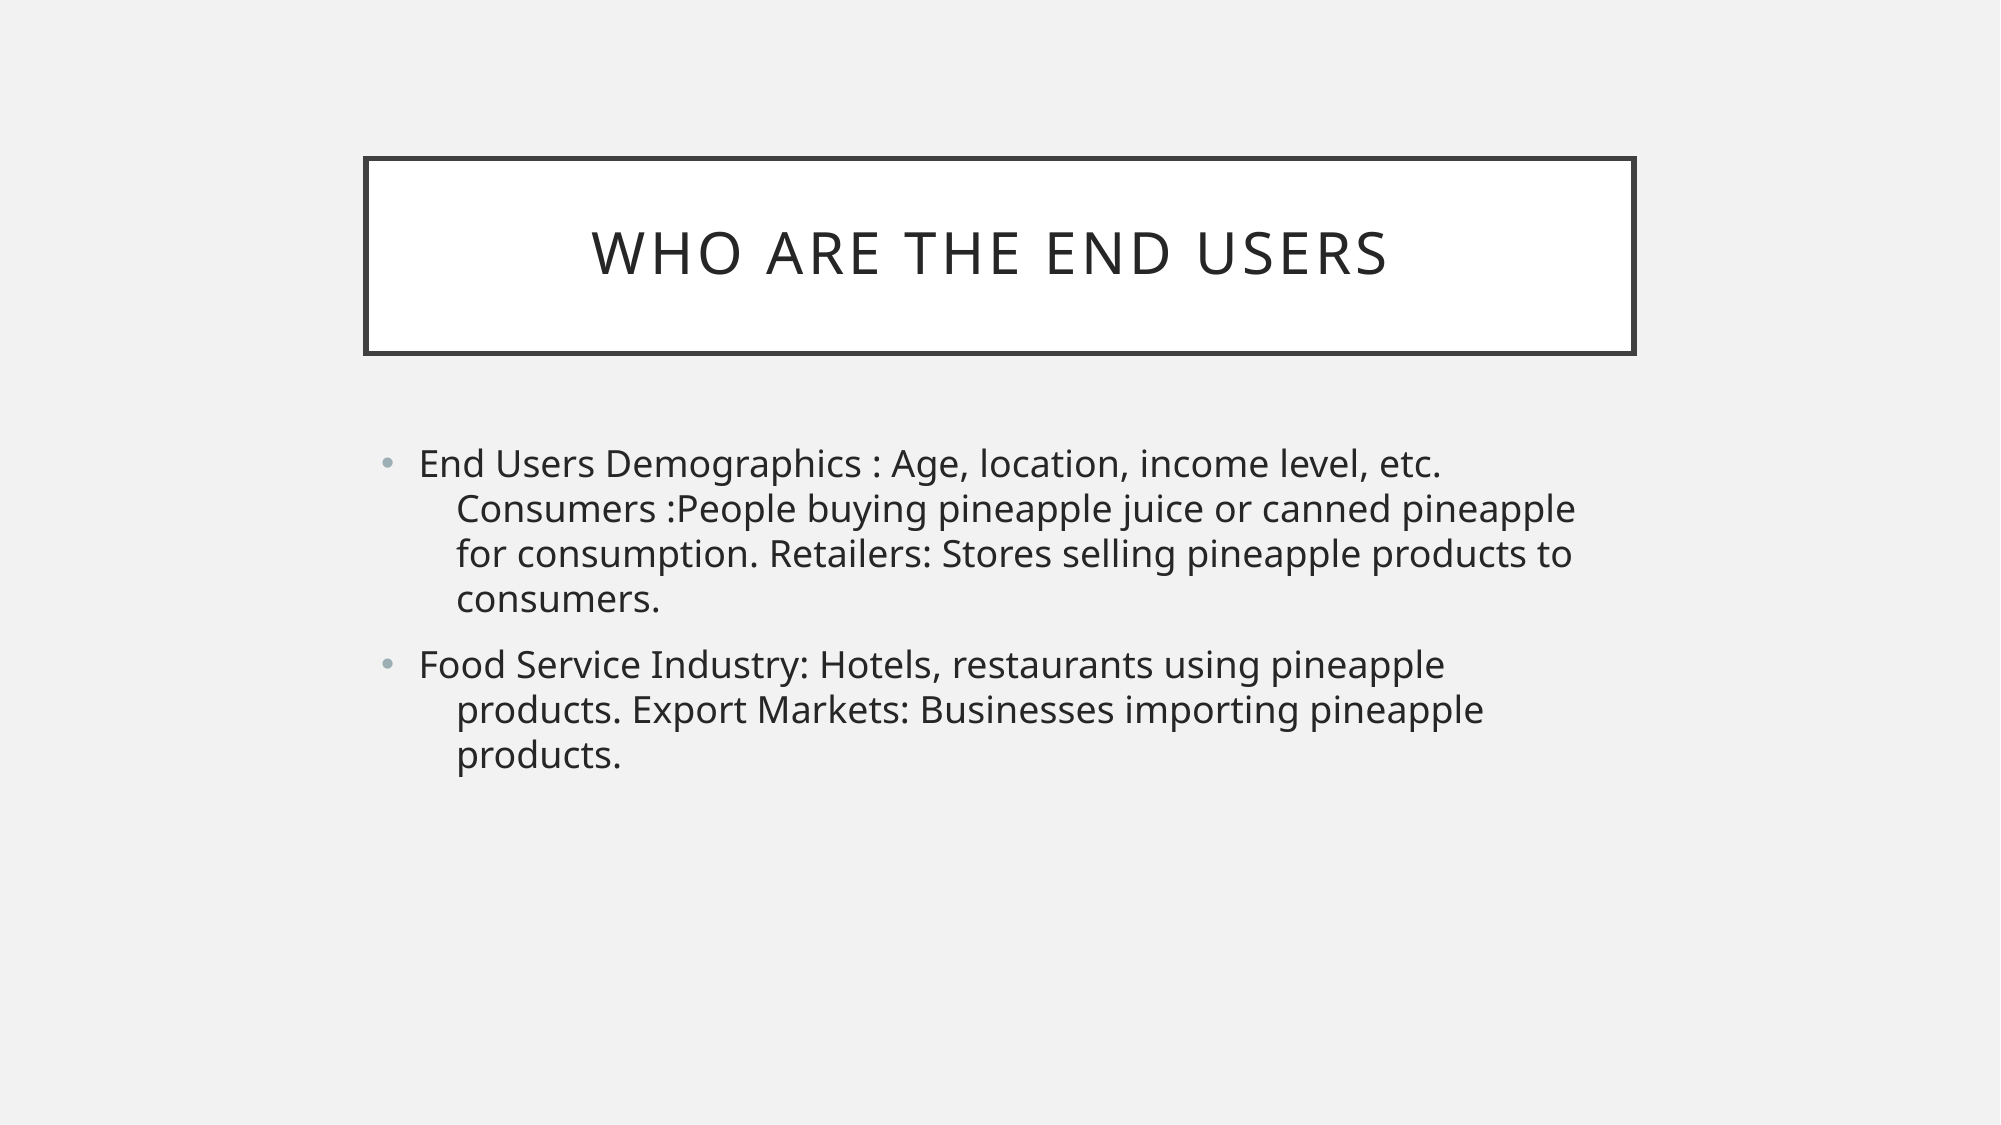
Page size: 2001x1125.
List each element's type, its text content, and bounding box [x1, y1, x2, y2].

title WHO ARE THE END USERS [366, 158, 1634, 354]
list End Users Demographics : Age, location, income level, etc. Consumers :People buying pineapple juice or canned pineapple for consumption. Retailers: Stores selling pineapple products to consumers. Food Service Industry: Hotels, restaurants using pineapple products. Export Markets: Businesses importing pineapple products. [366, 432, 1634, 942]
